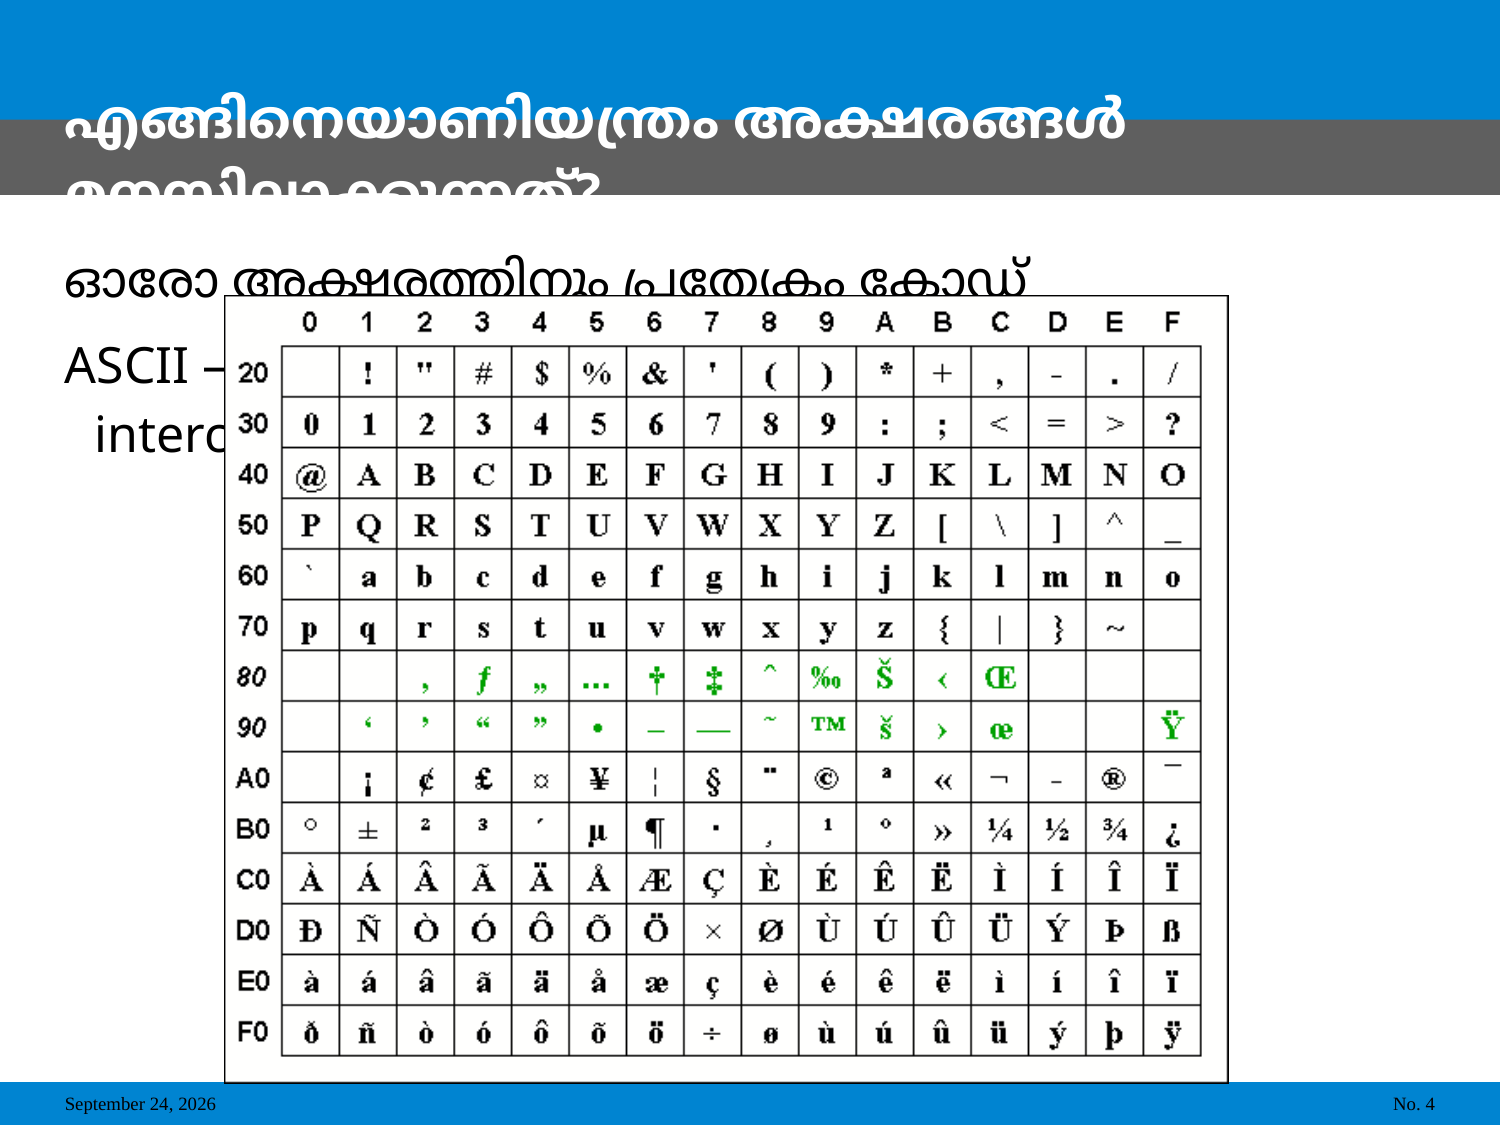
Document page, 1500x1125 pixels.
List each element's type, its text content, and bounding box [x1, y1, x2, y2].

title എങ്ങിനെയാണിയന്ത്രം അക്ഷരങ്ങള്‍ മനസിലാക്കുന്നത്? [64, 122, 1436, 188]
list ഓരോ അക്ഷരത്തിനും പ്രത്യേകം കോഡ് ASCII – American standard code for information interchange [64, 243, 1436, 384]
picture [224, 295, 1229, 1084]
